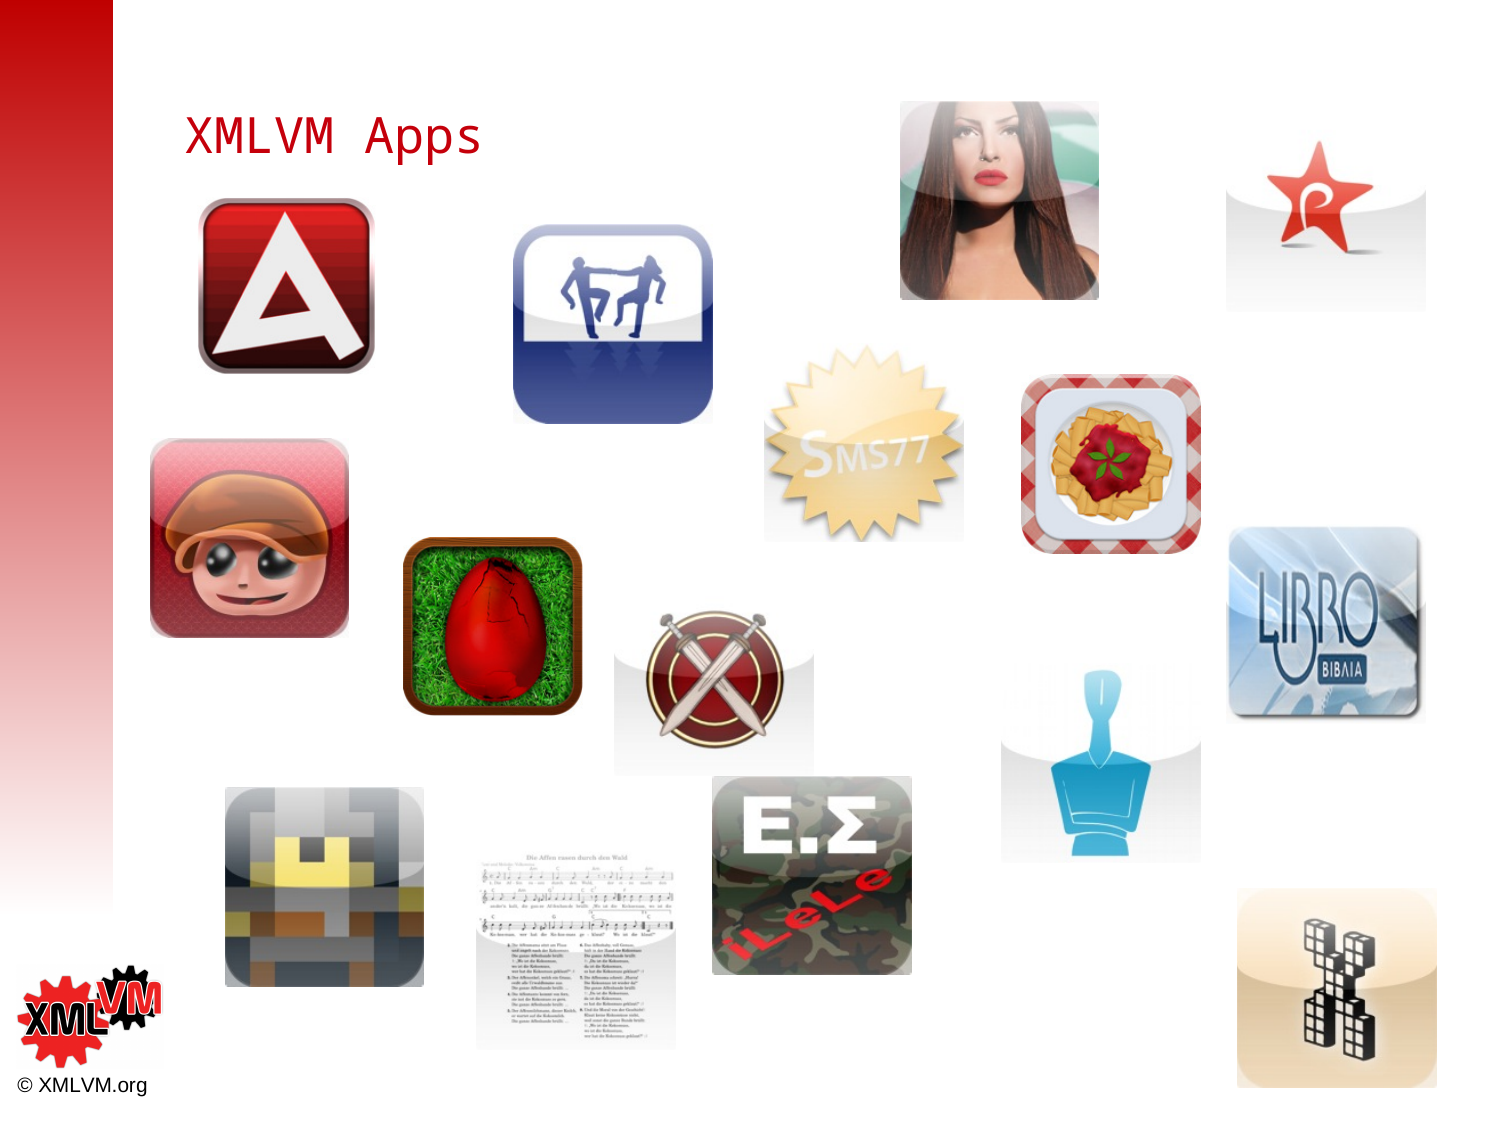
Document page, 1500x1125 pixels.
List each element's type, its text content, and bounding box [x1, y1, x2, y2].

picture [1226, 112, 1426, 312]
title XMLVM Apps [170, 74, 1447, 199]
picture [900, 101, 1099, 300]
picture [16, 964, 164, 1069]
picture [1021, 374, 1201, 554]
picture [764, 343, 964, 543]
picture [225, 787, 424, 987]
picture [403, 537, 583, 716]
picture [614, 576, 912, 976]
picture [513, 224, 713, 424]
picture [1001, 663, 1201, 863]
picture [476, 851, 676, 1051]
picture [197, 197, 376, 376]
picture [150, 438, 349, 638]
picture [1226, 524, 1426, 724]
picture [1237, 888, 1437, 1088]
